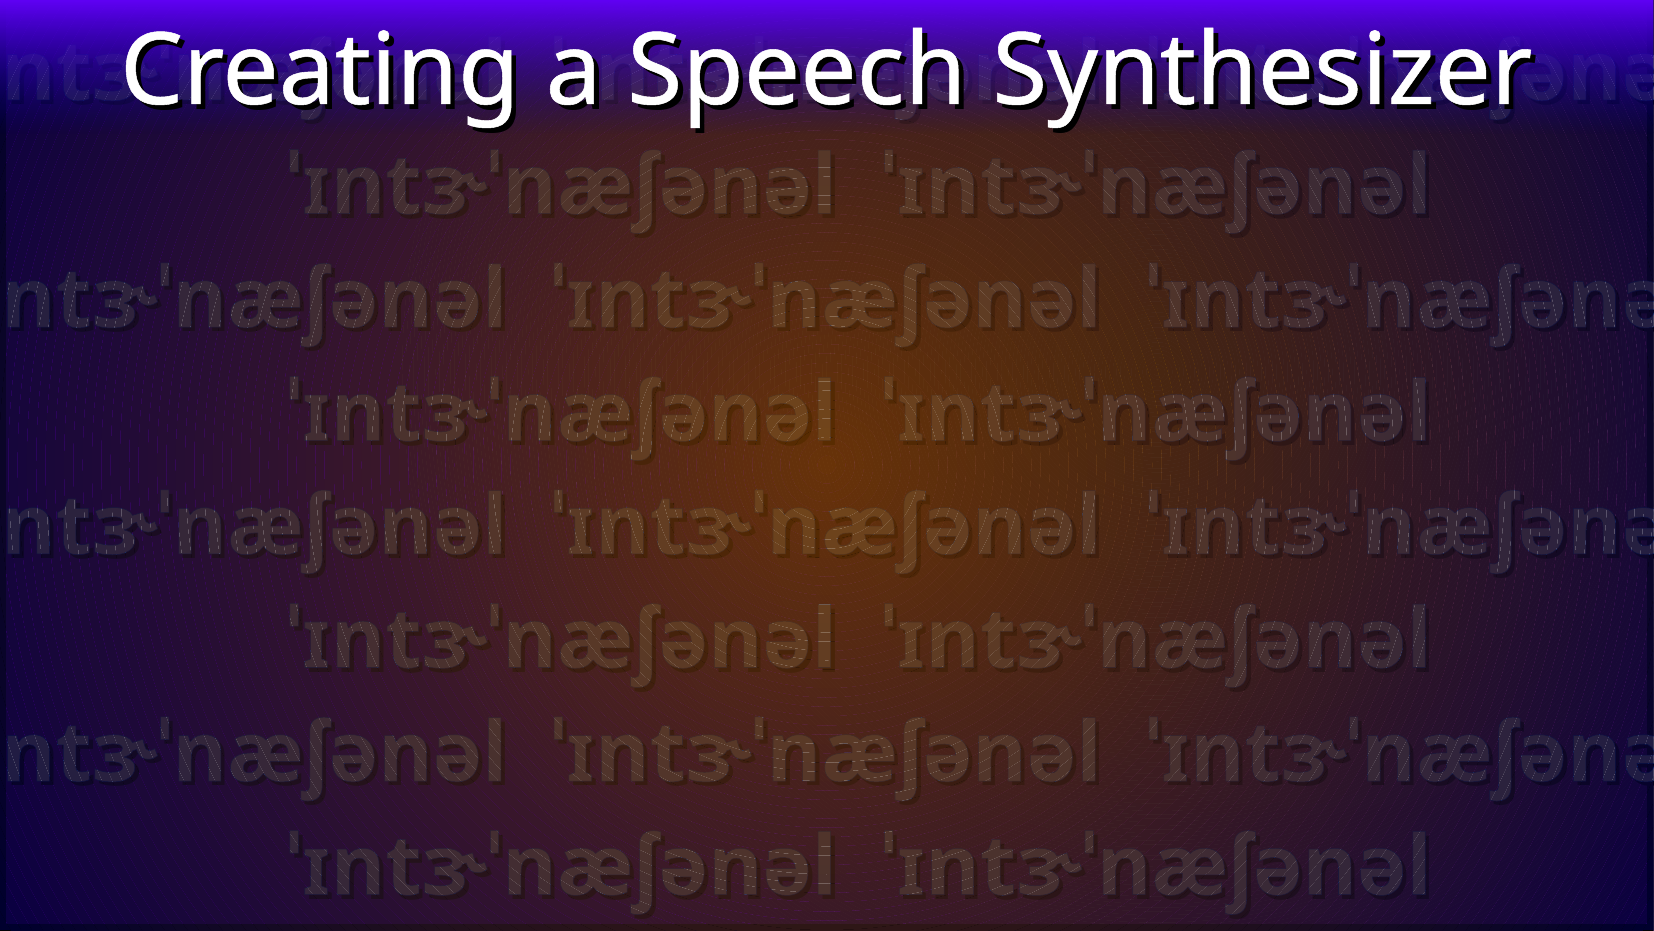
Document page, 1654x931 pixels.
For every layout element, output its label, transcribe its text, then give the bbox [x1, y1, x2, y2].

title Creating a Speech Synthesizer [0, 0, 1654, 130]
